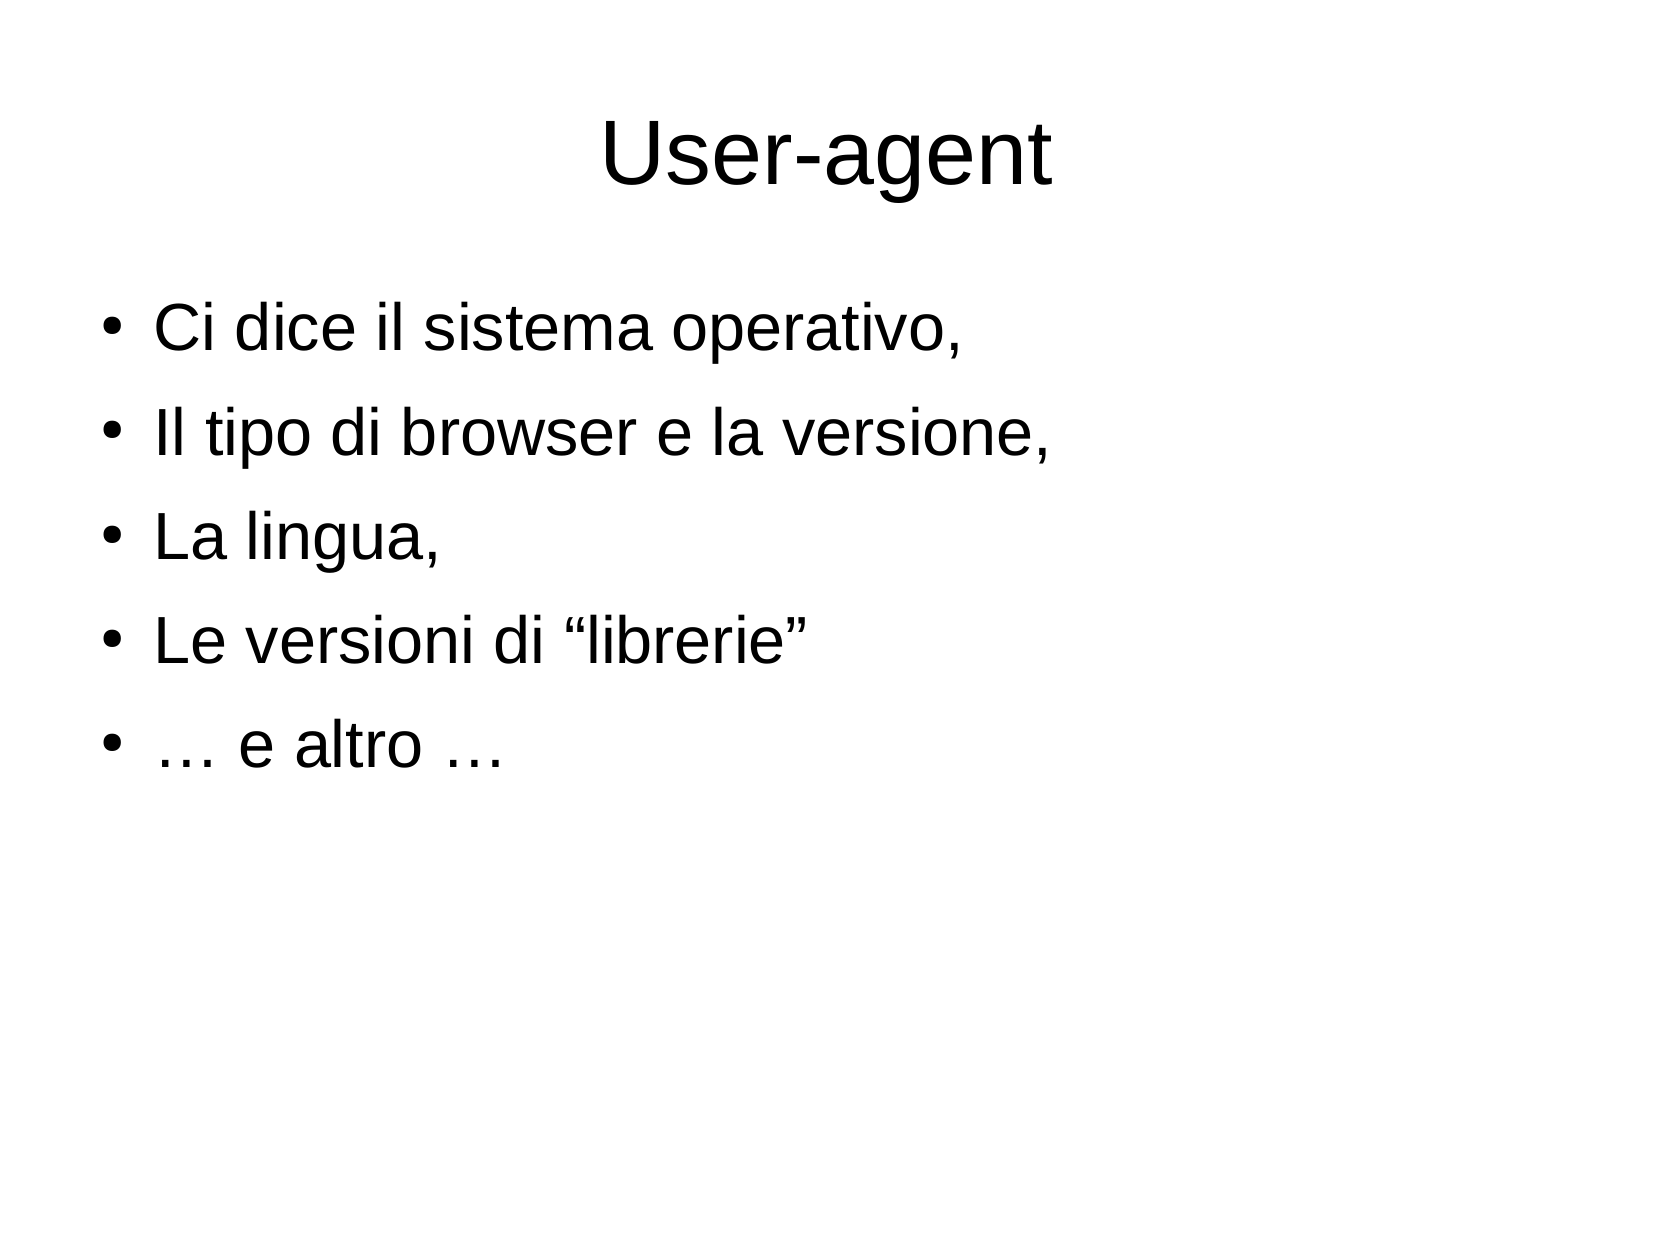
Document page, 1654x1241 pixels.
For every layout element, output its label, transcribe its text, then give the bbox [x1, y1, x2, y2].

list Ci dice il sistema operativo, Il tipo di browser e la versione, La lingua, Le versioni di “librerie” … e altro … [82, 290, 1571, 1010]
title User-agent [82, 49, 1571, 257]
